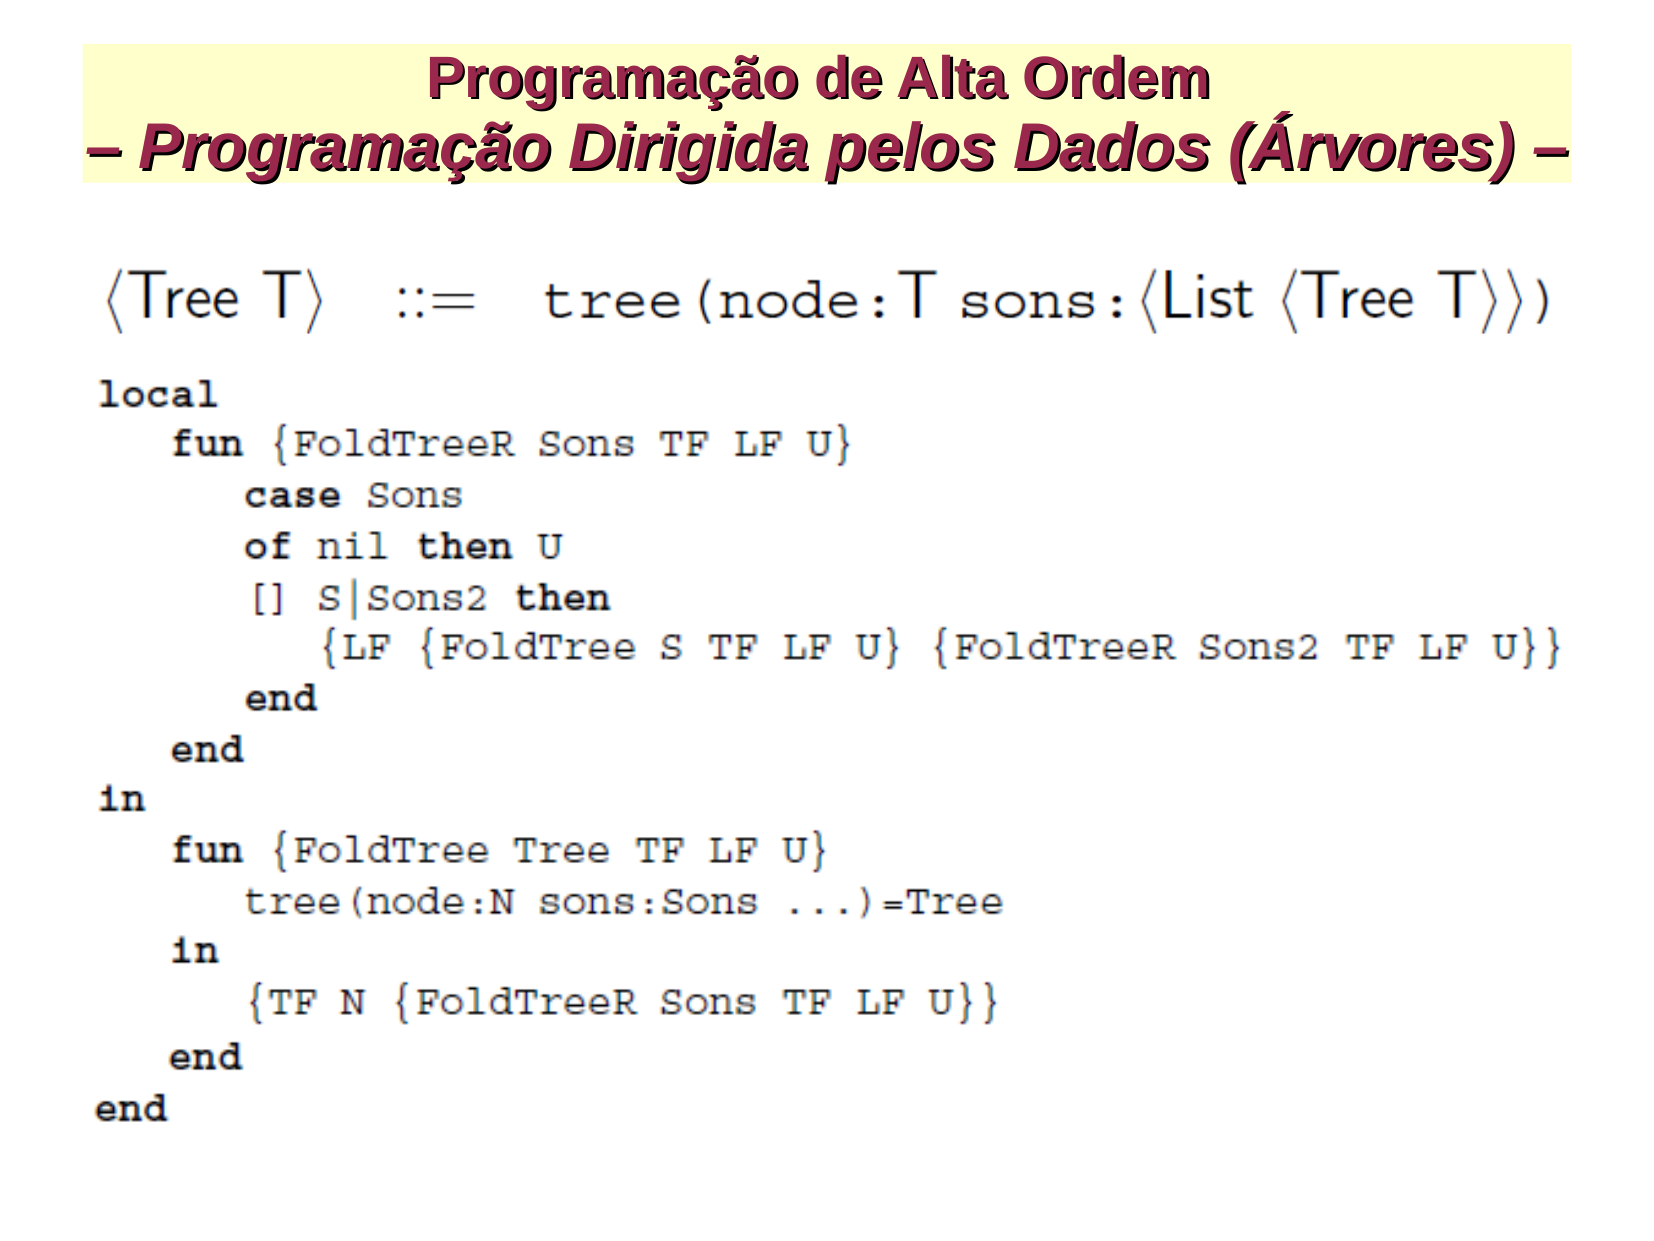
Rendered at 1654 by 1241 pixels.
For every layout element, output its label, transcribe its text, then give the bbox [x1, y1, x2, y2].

picture [76, 366, 1586, 1134]
title Programação de Alta Ordem – Programação Dirigida pelos Dados (Árvores) – [82, 43, 1571, 183]
picture [91, 251, 1565, 336]
